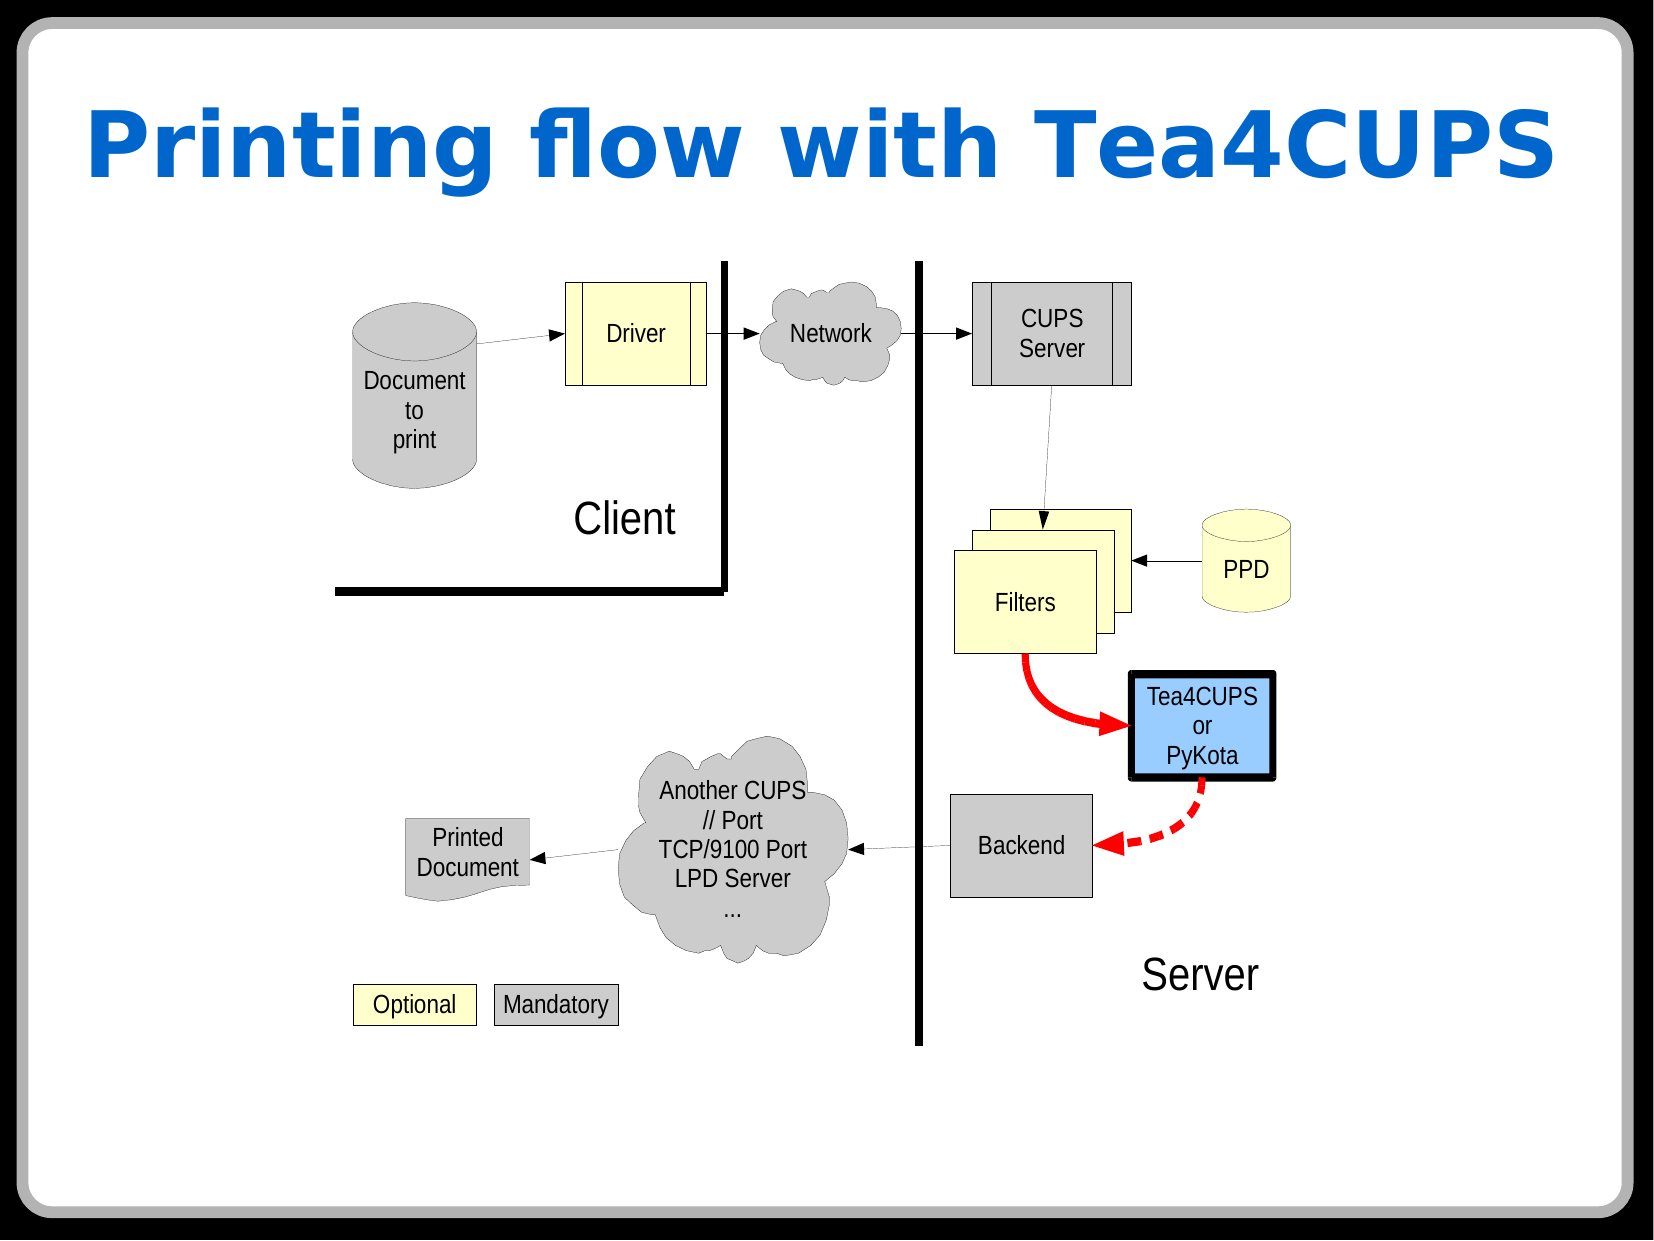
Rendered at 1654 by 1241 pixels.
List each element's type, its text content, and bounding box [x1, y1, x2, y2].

chart [114, 206, 1536, 1099]
title Printing flow with Tea4CUPS [67, 91, 1577, 199]
